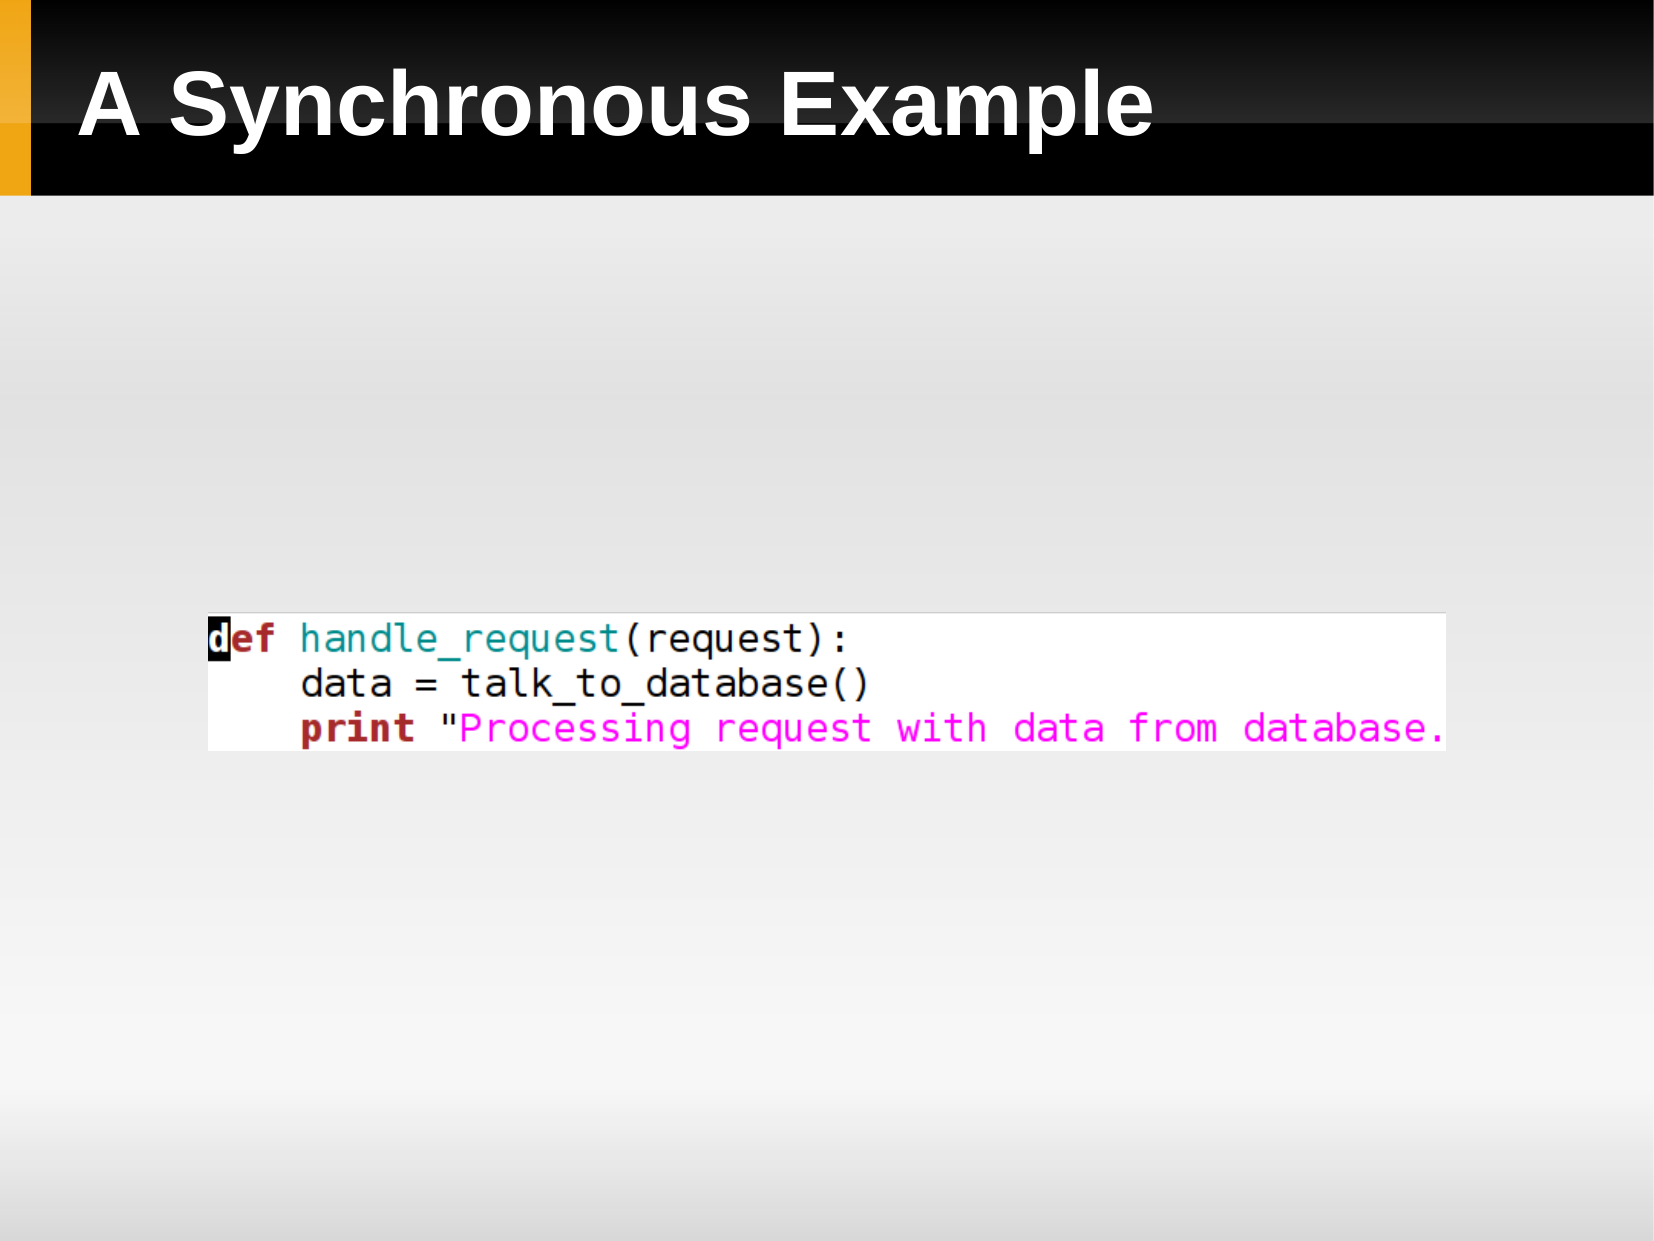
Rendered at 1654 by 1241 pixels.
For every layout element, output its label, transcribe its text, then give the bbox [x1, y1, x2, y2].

picture [0, 0, 1654, 1241]
title A Synchronous Example [76, 0, 1565, 208]
